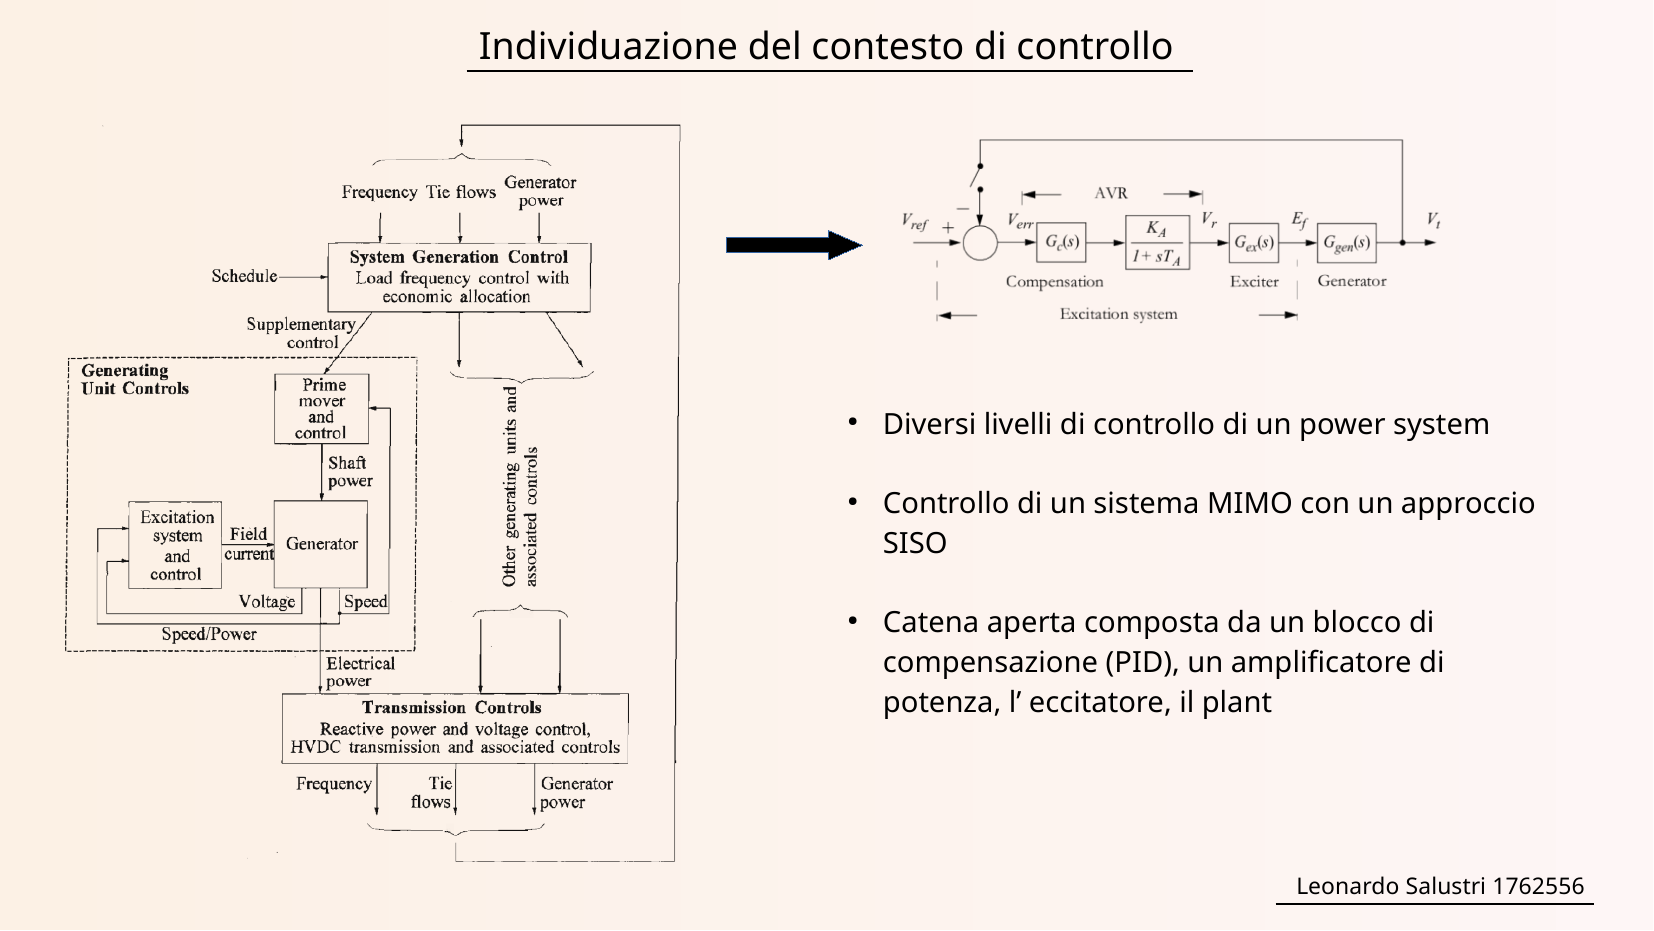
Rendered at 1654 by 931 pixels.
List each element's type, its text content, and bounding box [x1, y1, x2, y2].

text_box Individuazione del contesto di controllo [0, 11, 1654, 89]
text_box Leonardo Salustri 1762556 [1281, 862, 1654, 916]
picture [51, 114, 686, 874]
picture [885, 123, 1457, 329]
text_box Diversi livelli di controllo di un power system Controllo di un sistema MIMO con un approccio SISO Catena aperta composta da un blocco di compensazione (PID), un amplificatore di potenza, l’ eccitatore, il plant [832, 395, 1577, 797]
text_box [726, 230, 863, 260]
